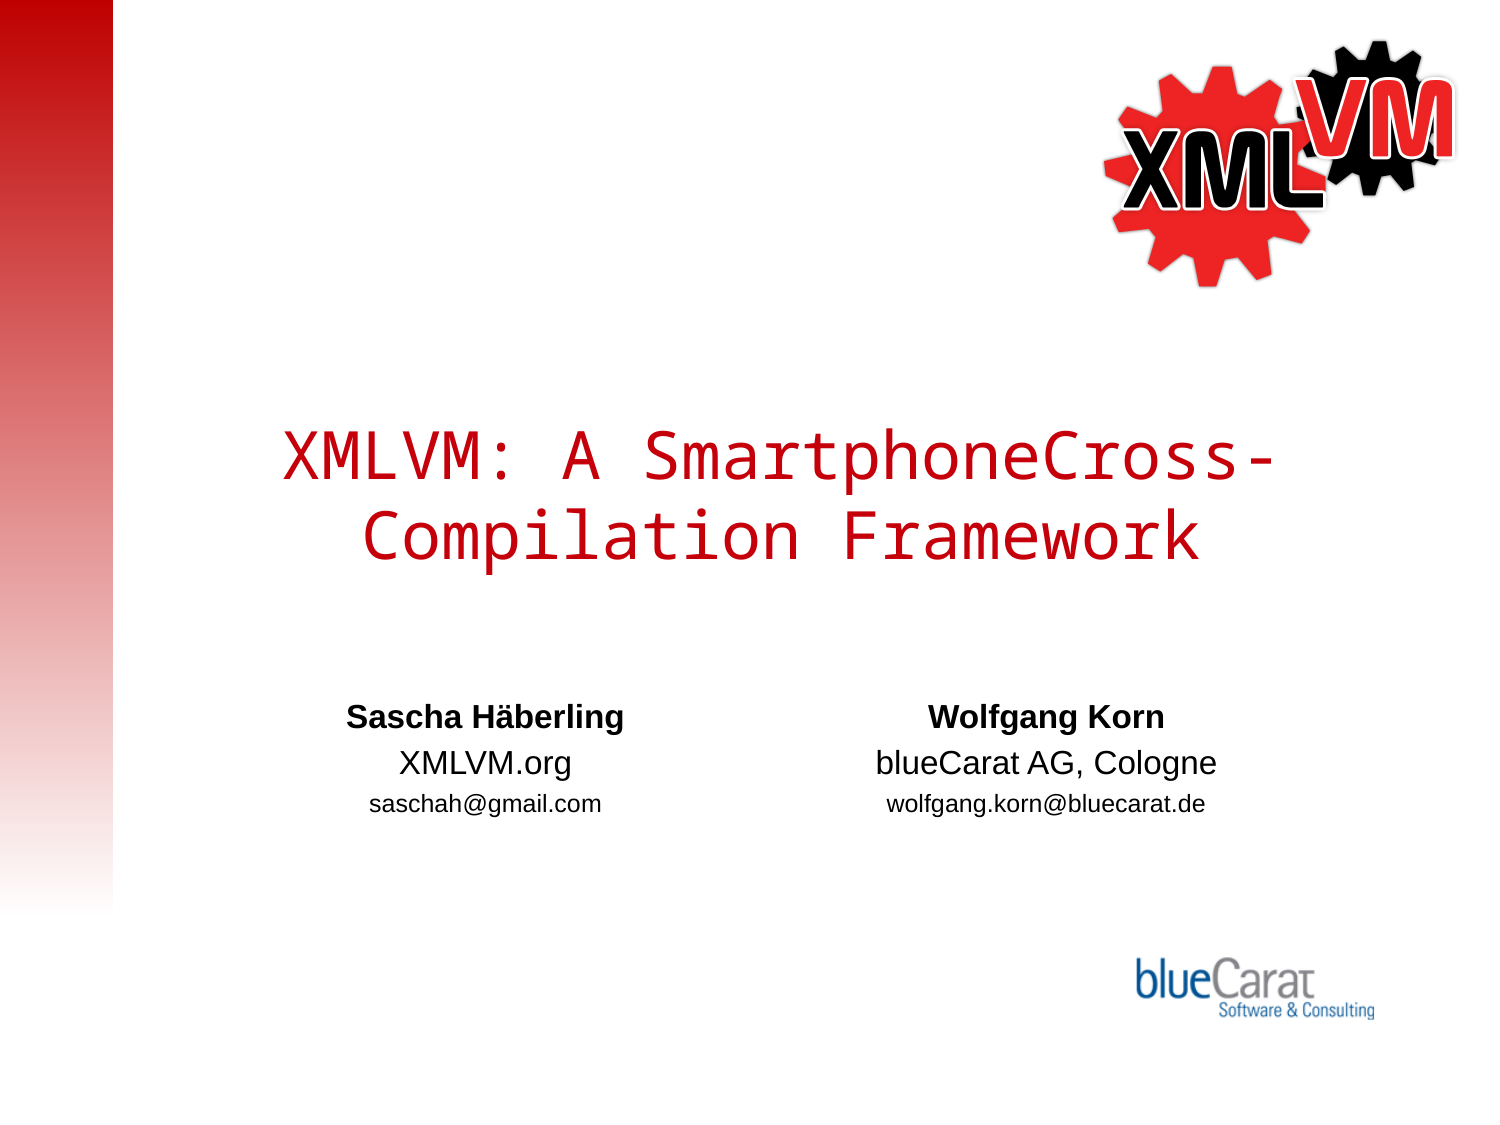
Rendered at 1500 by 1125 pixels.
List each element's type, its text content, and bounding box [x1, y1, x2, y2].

title XMLVM: A SmartphoneCross-Compilation Framework [124, 412, 1438, 638]
picture [1124, 942, 1388, 1034]
picture [1100, 37, 1460, 290]
text_box Sascha Häberling XMLVM.org saschah@gmail.com [262, 699, 709, 851]
text_box Wolfgang Korn blueCarat AG, Cologne wolfgang.korn@bluecarat.de [823, 700, 1270, 851]
